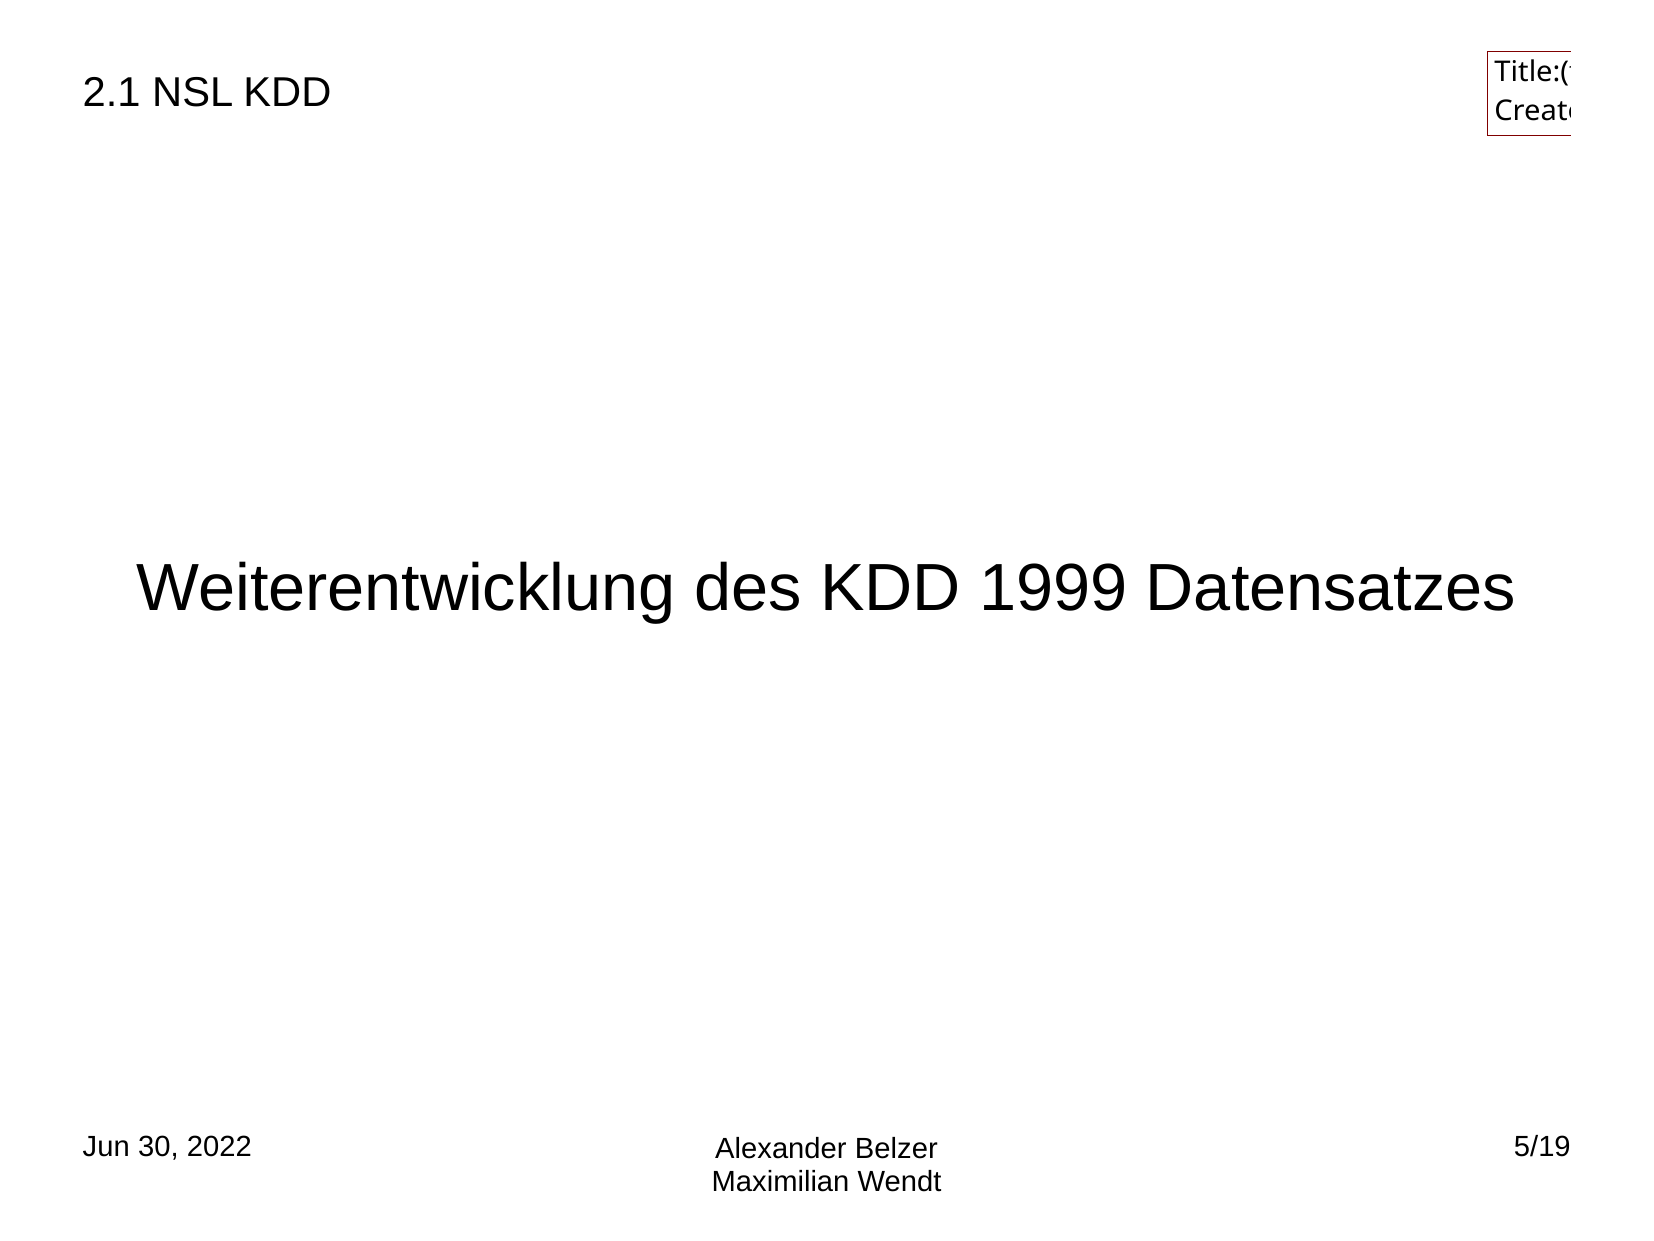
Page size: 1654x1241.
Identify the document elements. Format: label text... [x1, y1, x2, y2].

subtitle Weiterentwicklung des KDD 1999 Datensatzes [82, 165, 1571, 1010]
title 2.1 NSL KDD [82, 34, 1571, 151]
